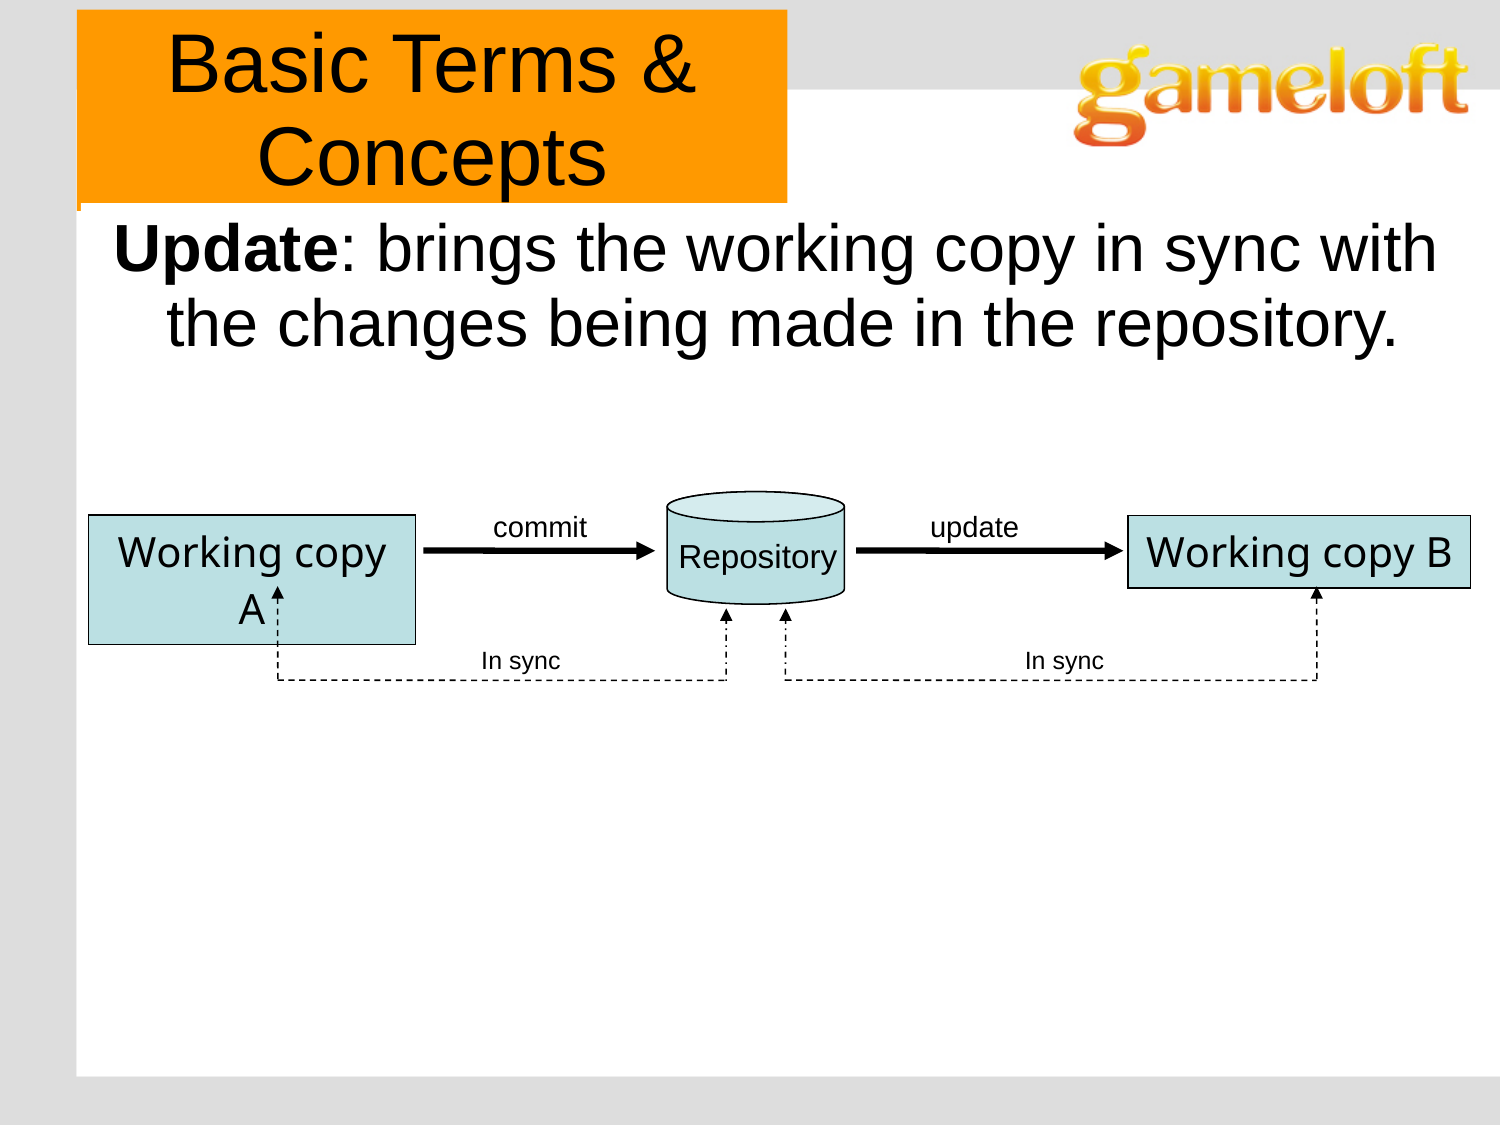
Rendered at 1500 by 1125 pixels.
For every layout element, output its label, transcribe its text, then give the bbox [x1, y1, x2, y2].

text_box [667, 508, 845, 531]
text_box In sync [1010, 638, 1120, 683]
text_box Working copy A [88, 515, 416, 645]
list Update: brings the working copy in sync with the changes being made in the repository. [80, 203, 1477, 443]
picture [0, 0, 1500, 1125]
text_box update [915, 503, 1046, 552]
text_box Repository [657, 531, 859, 584]
text_box In sync [466, 639, 576, 683]
text_box Working copy B [1128, 515, 1471, 588]
title Basic Terms & Concepts [76, 9, 788, 211]
text_box [667, 584, 845, 605]
text_box commit [478, 503, 609, 552]
